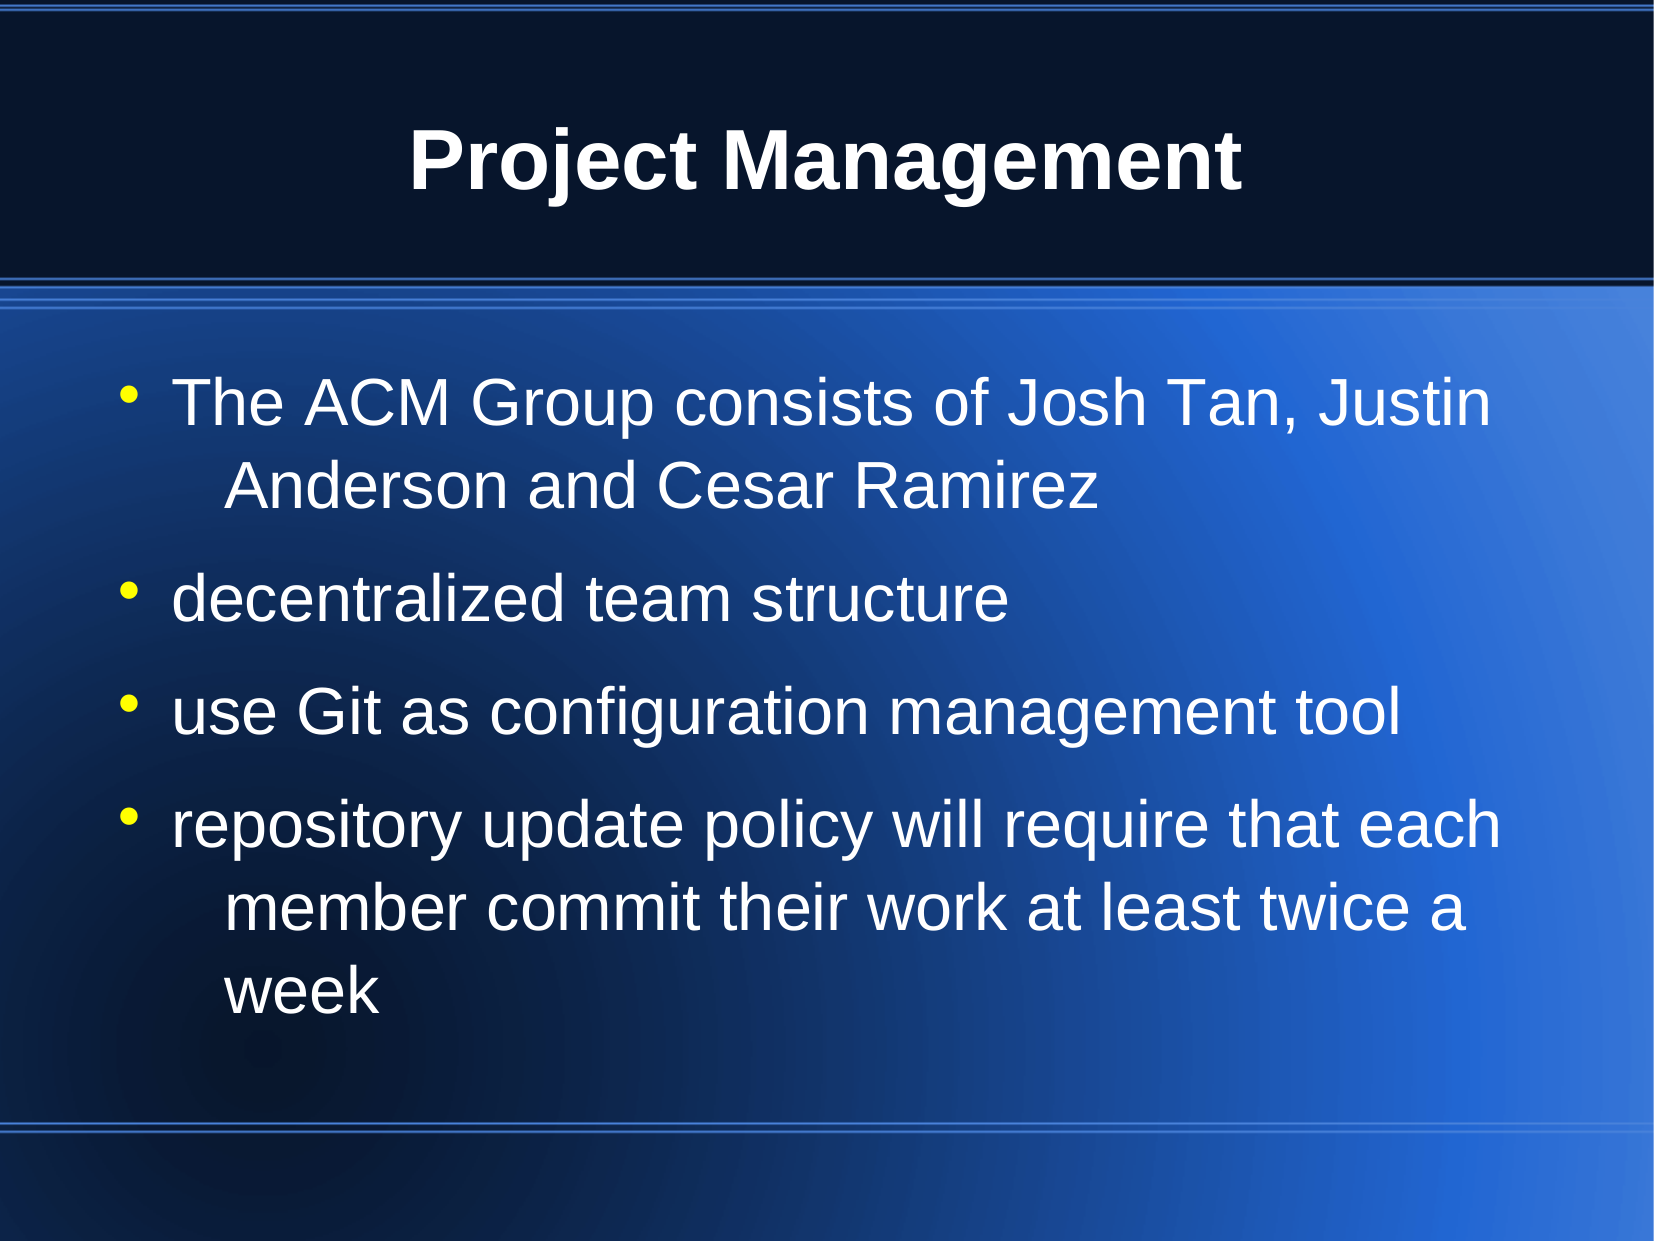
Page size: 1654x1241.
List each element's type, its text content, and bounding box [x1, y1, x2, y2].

title Project Management [82, 49, 1571, 257]
list The ACM Group consists of Josh Tan, Justin Anderson and Cesar Ramirez decentralized team structure use Git as configuration management tool repository update policy will require that each member commit their work at least twice a week [82, 355, 1571, 1223]
